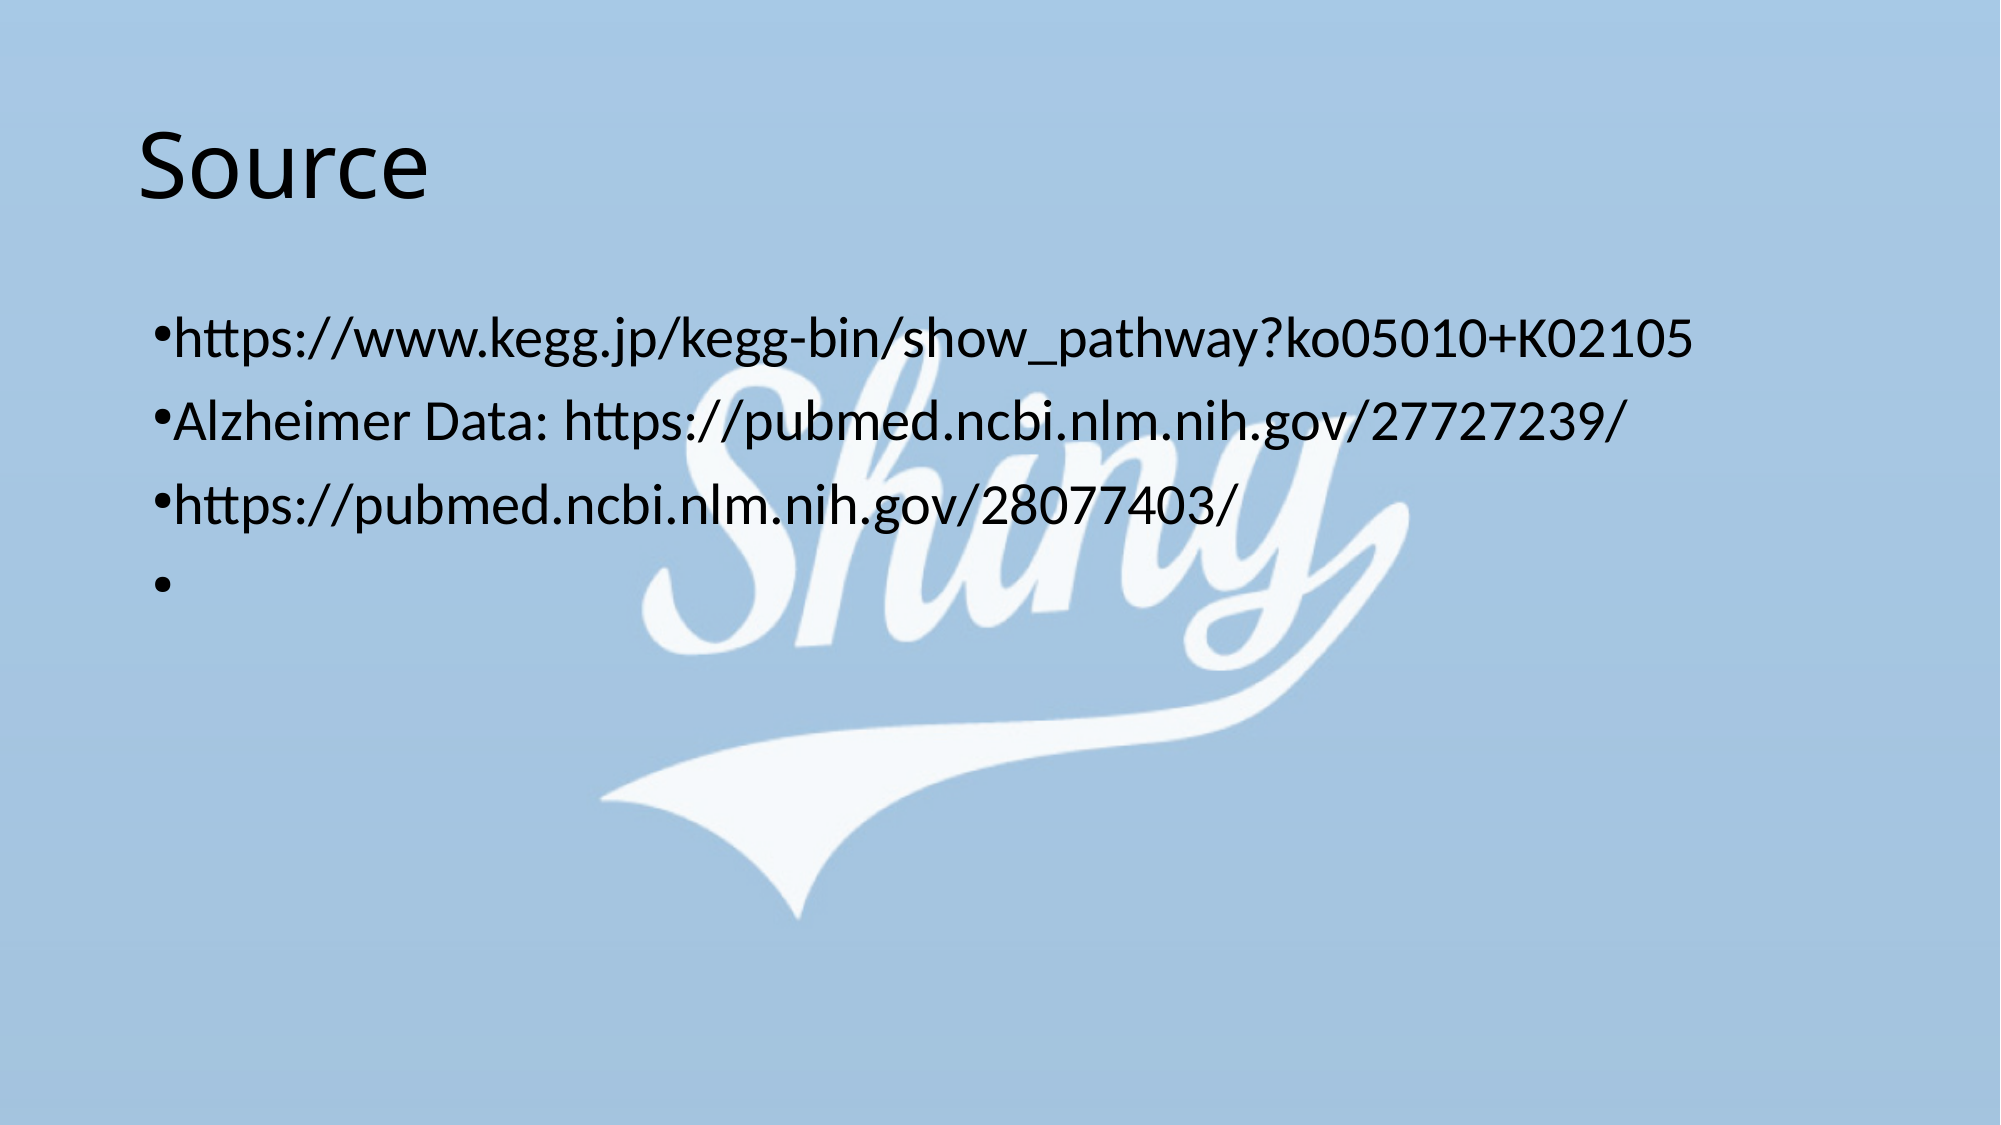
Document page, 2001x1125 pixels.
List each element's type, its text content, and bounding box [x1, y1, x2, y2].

list https://www.kegg.jp/kegg-bin/show_pathway?ko05010+K02105 Alzheimer Data: https://pubmed.ncbi.nlm.nih.gov/27727239/ https://pubmed.ncbi.nlm.nih.gov/28077403/ [137, 299, 1863, 1014]
title Source [137, 59, 1863, 278]
